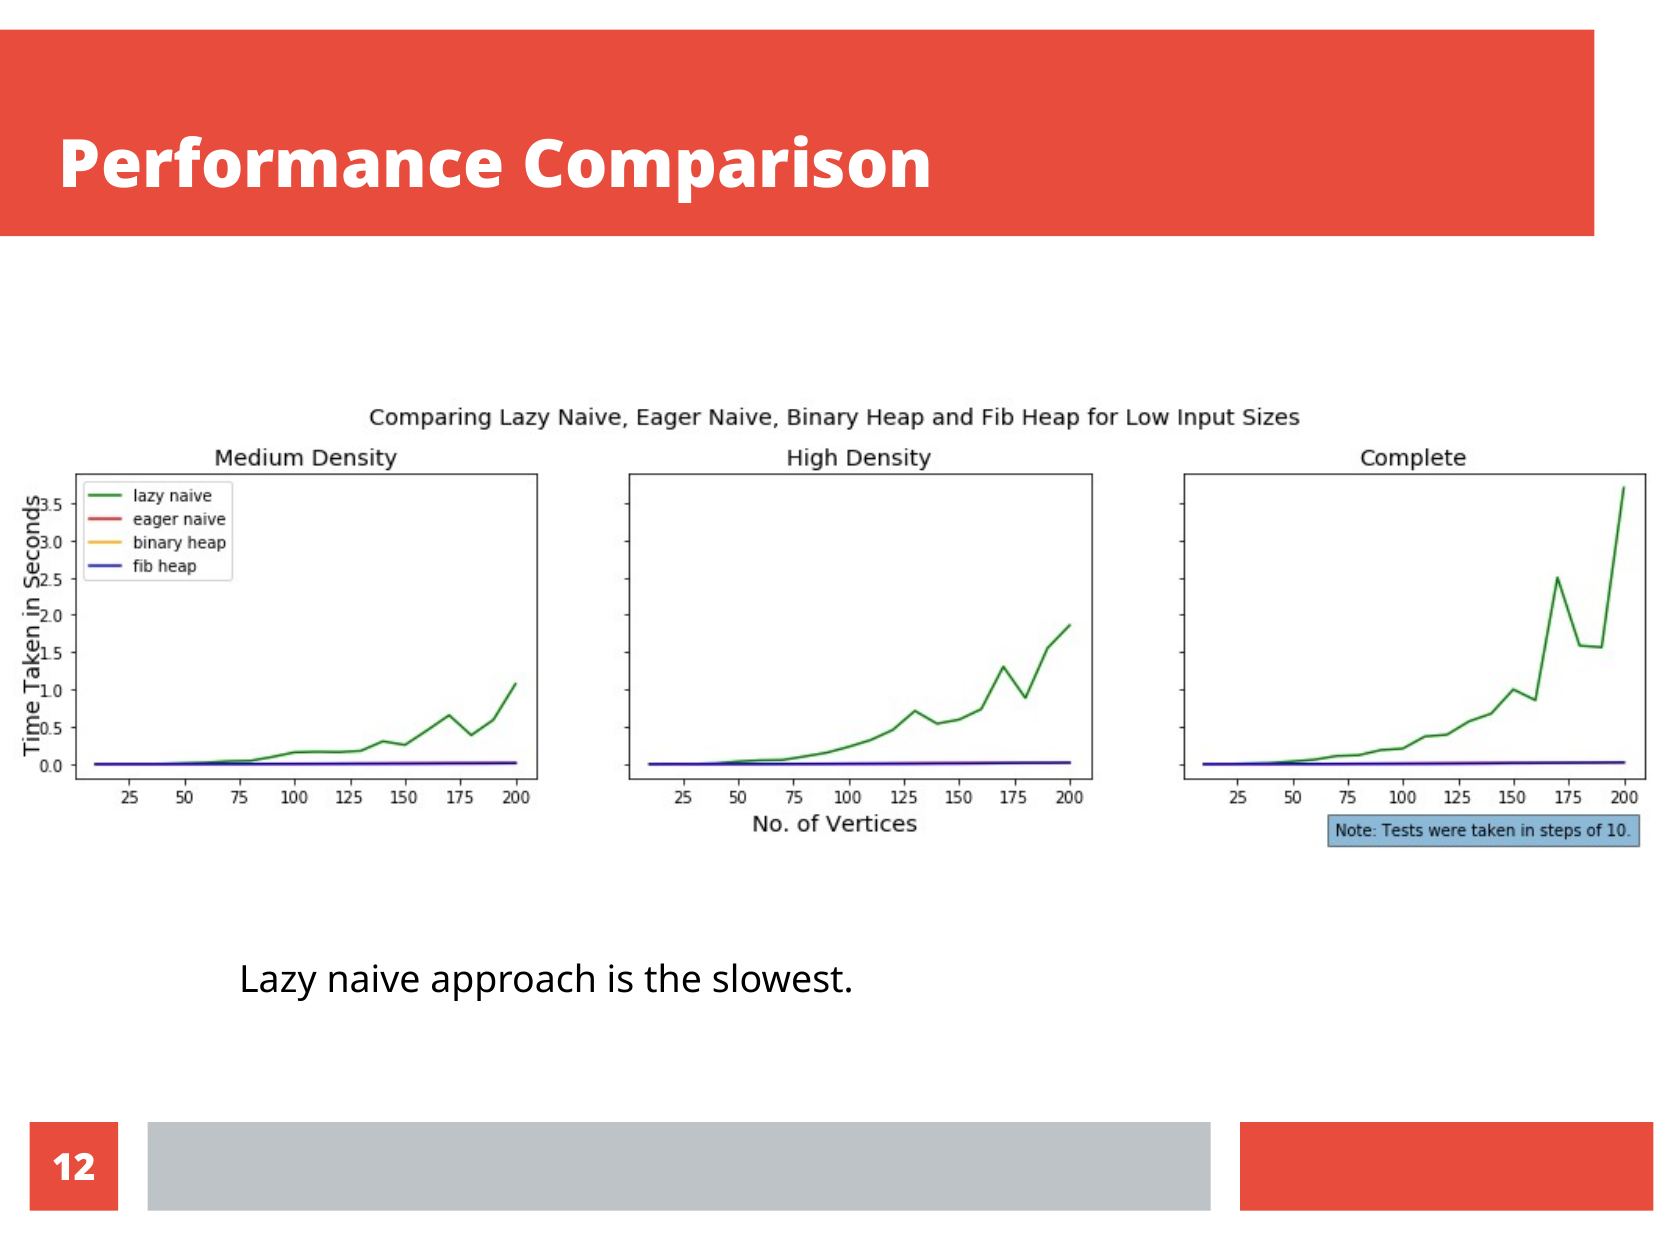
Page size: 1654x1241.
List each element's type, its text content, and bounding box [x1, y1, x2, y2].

text_box Lazy naive approach is the slowest. [224, 944, 818, 1008]
title Performance Comparison [59, 59, 1595, 207]
picture [13, 397, 1654, 849]
